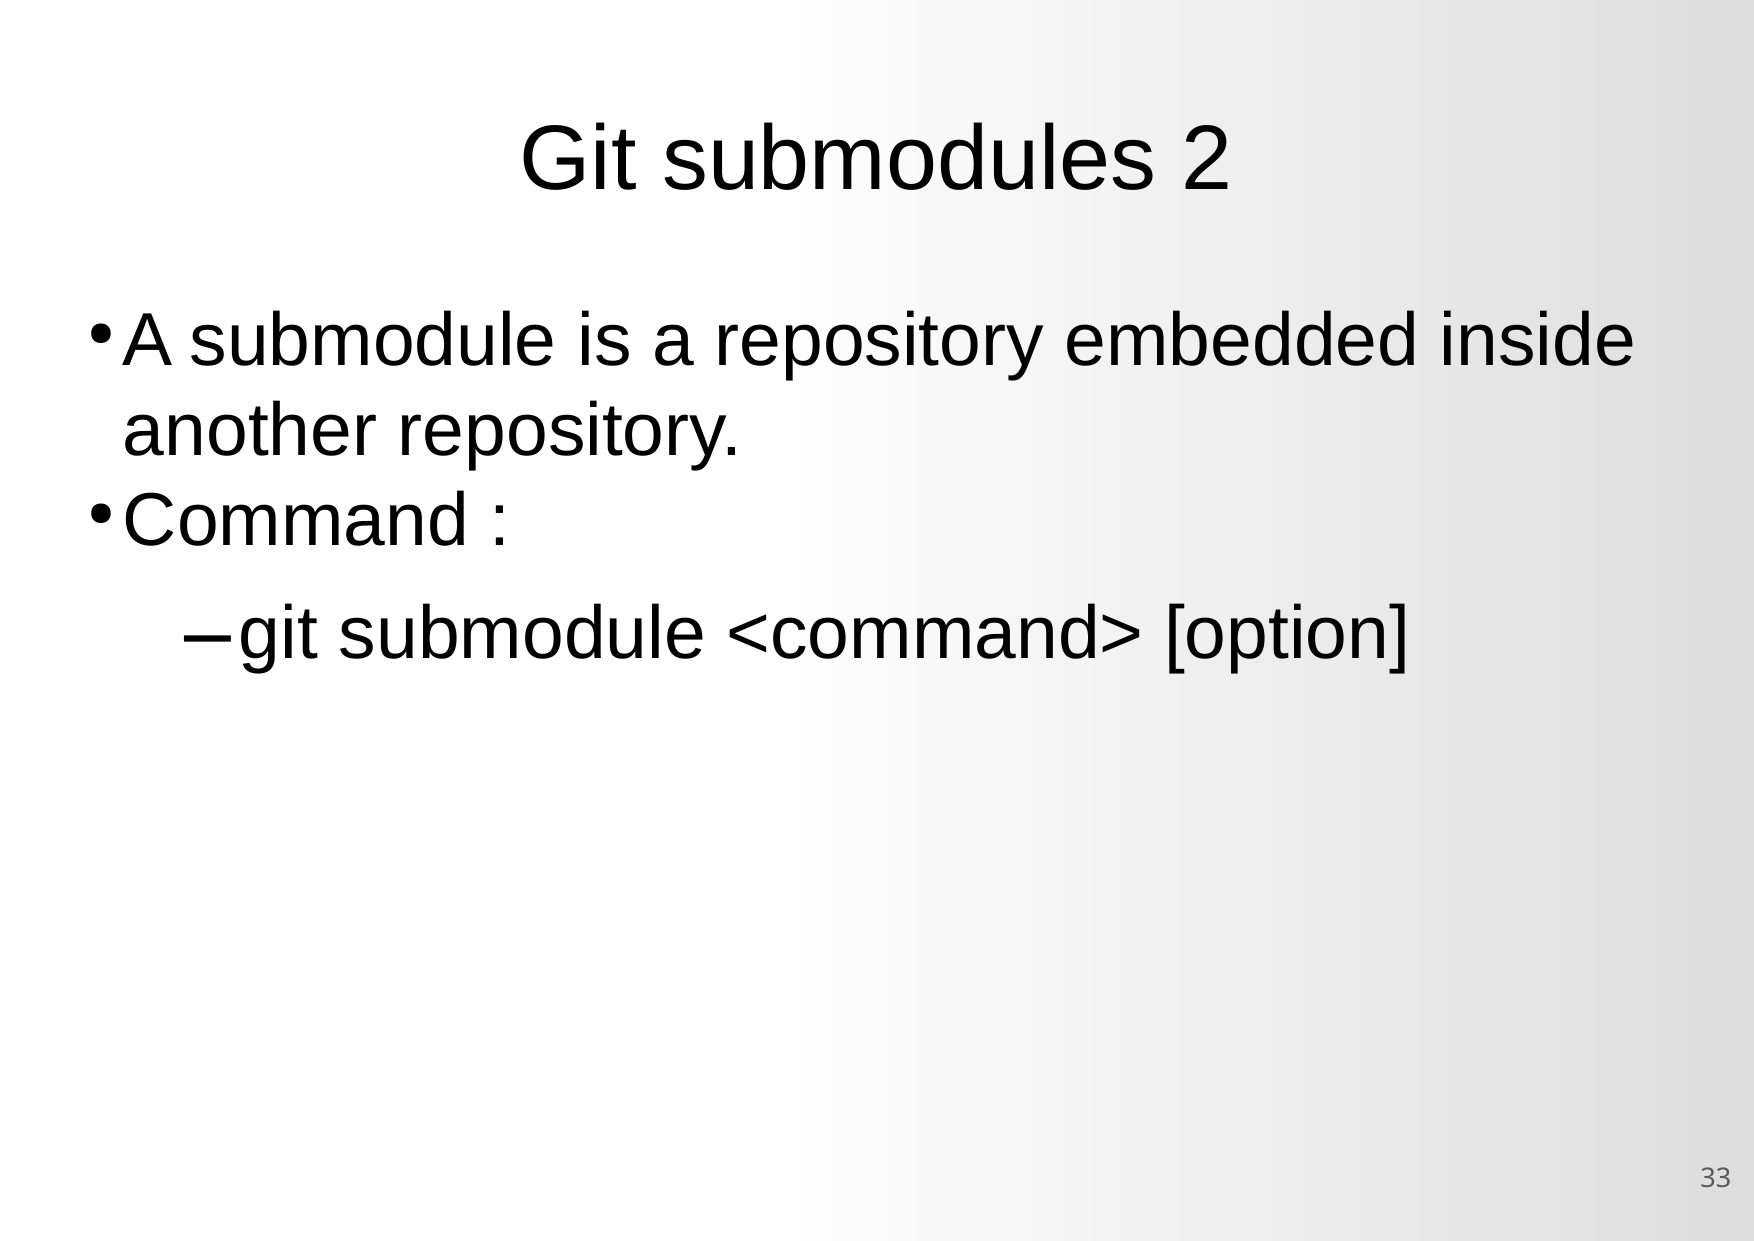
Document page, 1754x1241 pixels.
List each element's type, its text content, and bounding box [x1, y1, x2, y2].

text_box Git submodules 2 [87, 49, 1666, 257]
slide_number <number> [1641, 1145, 1747, 1241]
text_box A submodule is a repository embedded inside another repository. Command : git submodule <command> [option] [87, 290, 1666, 1010]
